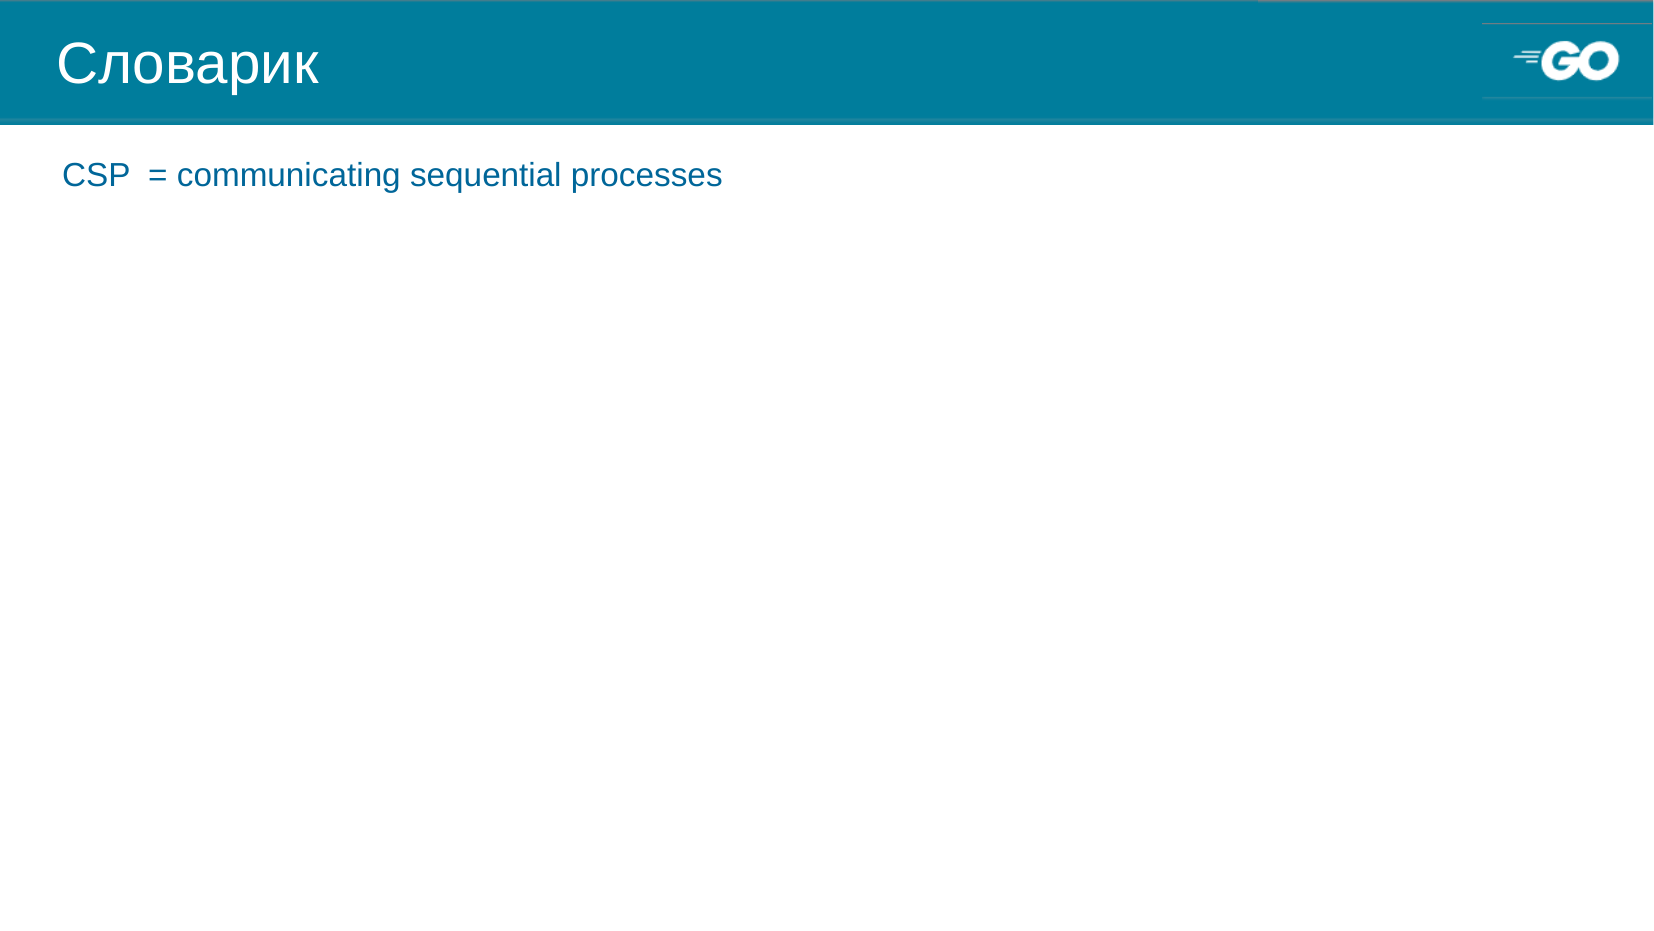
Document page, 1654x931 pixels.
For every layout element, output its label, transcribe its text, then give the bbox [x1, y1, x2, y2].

text_box Словарик [41, 23, 1495, 104]
picture [1542, 41, 1619, 81]
text_box CSP = communicating sequential processes [47, 149, 1607, 886]
